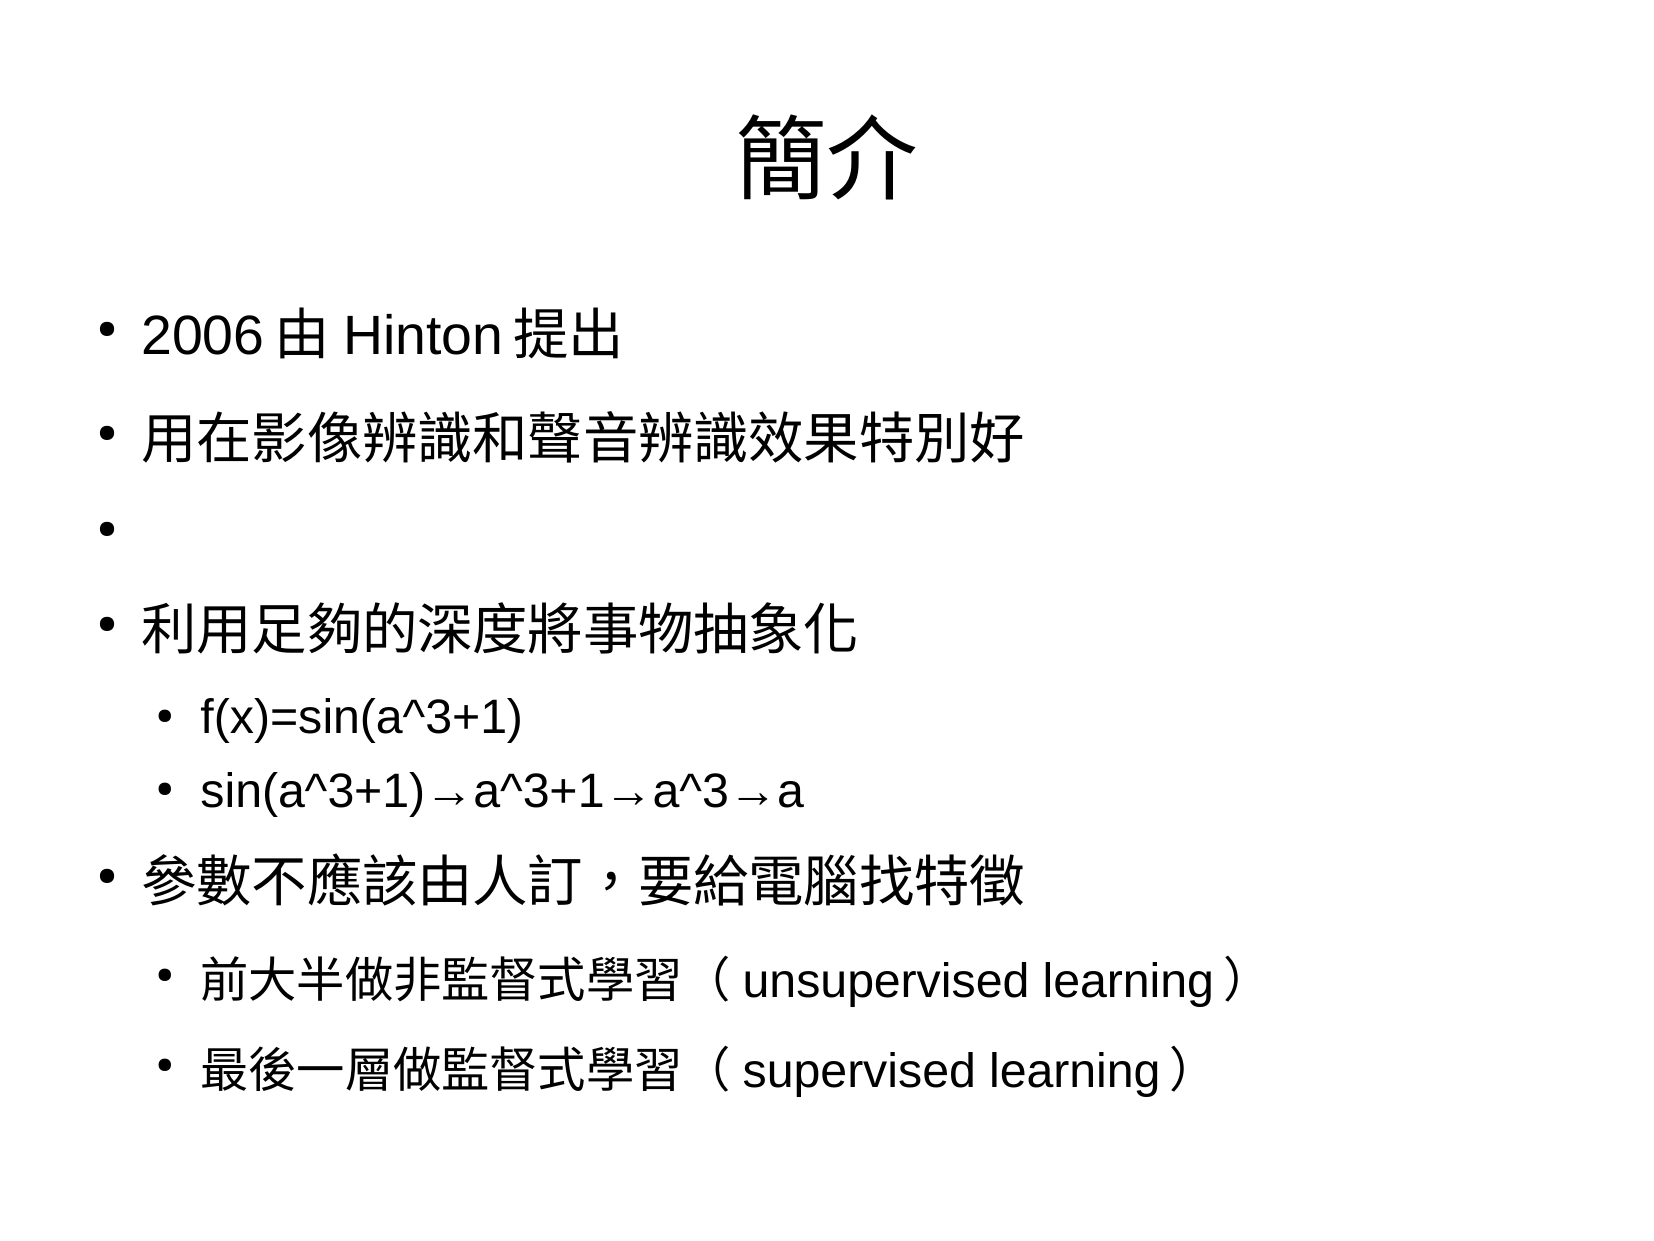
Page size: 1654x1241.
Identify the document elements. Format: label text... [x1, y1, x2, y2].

title 簡介 [82, 49, 1571, 257]
list 2006由Hinton提出 用在影像辨識和聲音辨識效果特別好 利用足夠的深度將事物抽象化 f(x)=sin(a^3+1) sin(a^3+1)→a^3+1→a^3→a 參數不應該由人訂，要給電腦找特徵 前大半做非監督式學習（unsupervised learning） 最後一層做監督式學習（supervised learning） [82, 290, 1571, 1109]
